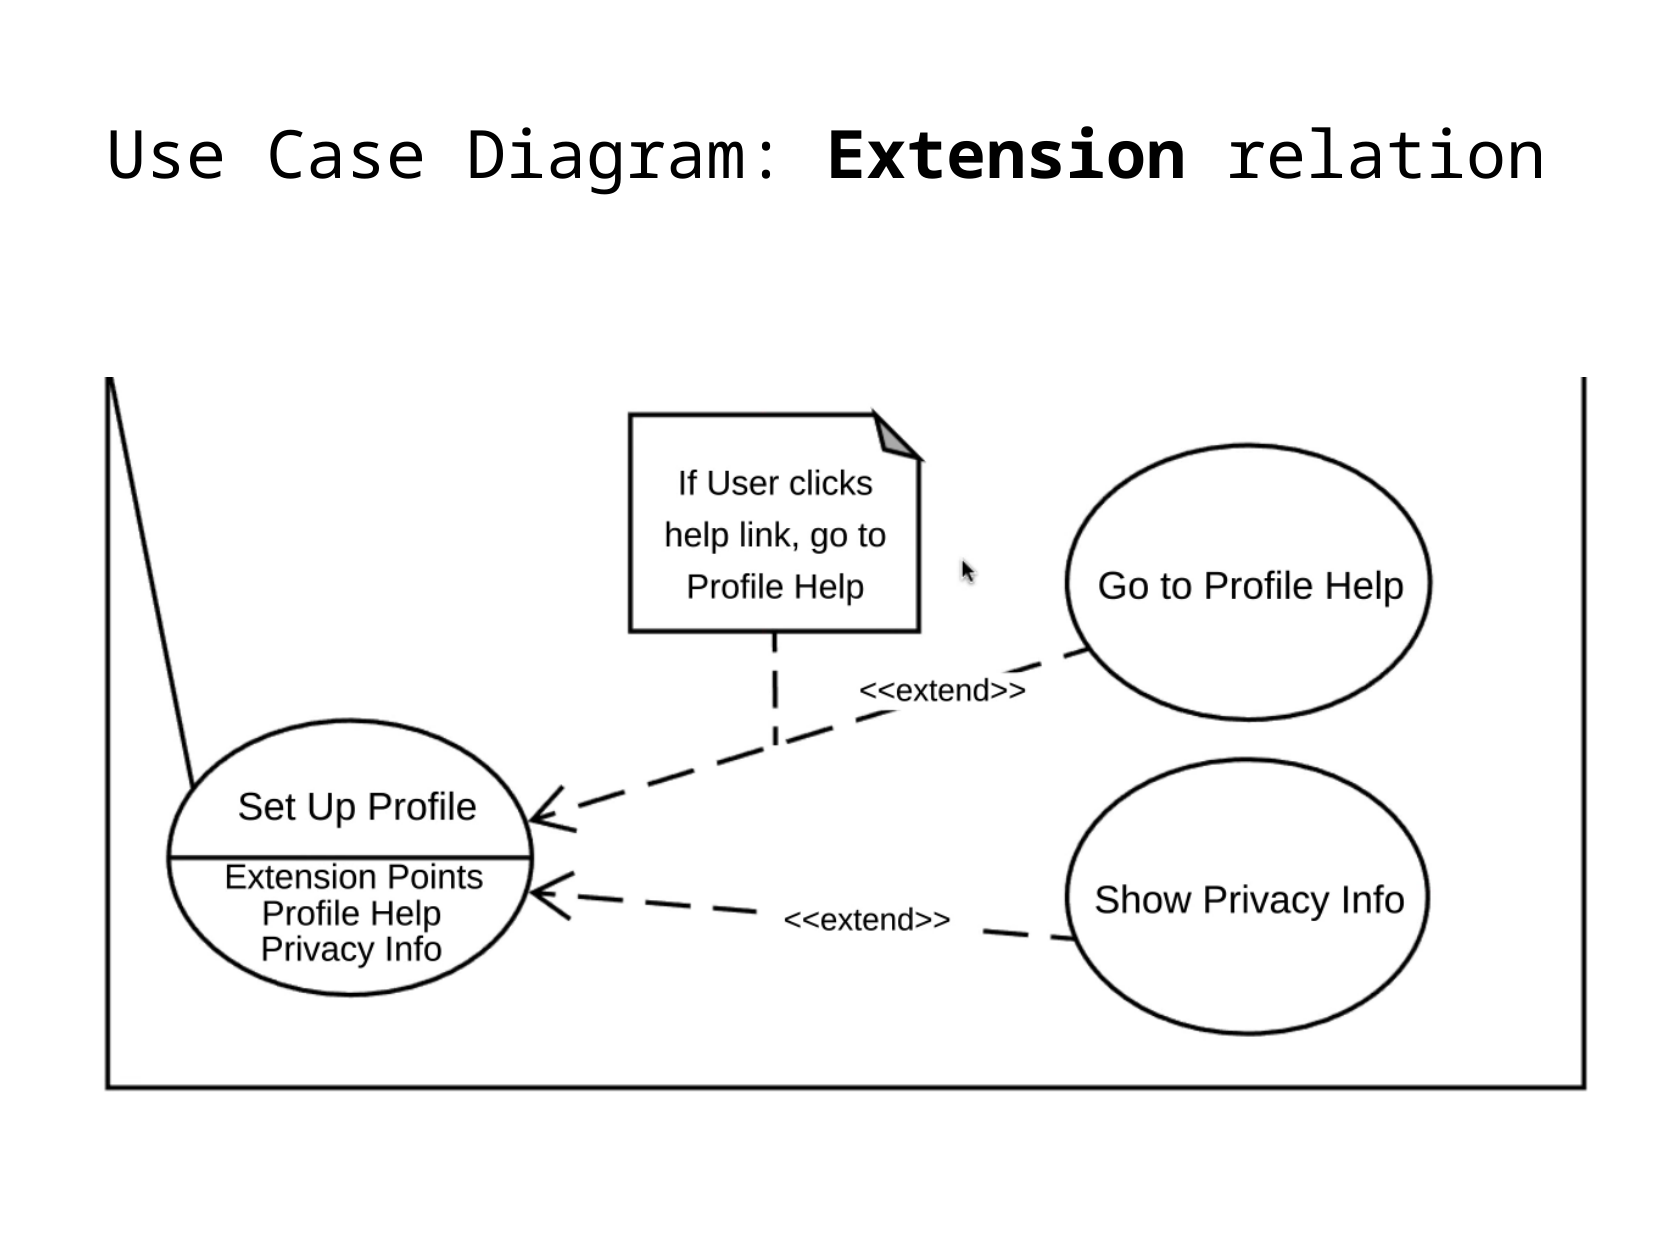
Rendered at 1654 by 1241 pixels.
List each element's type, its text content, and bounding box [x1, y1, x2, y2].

picture [70, 377, 1606, 1104]
title Use Case Diagram: Extension relation [35, 49, 1619, 257]
